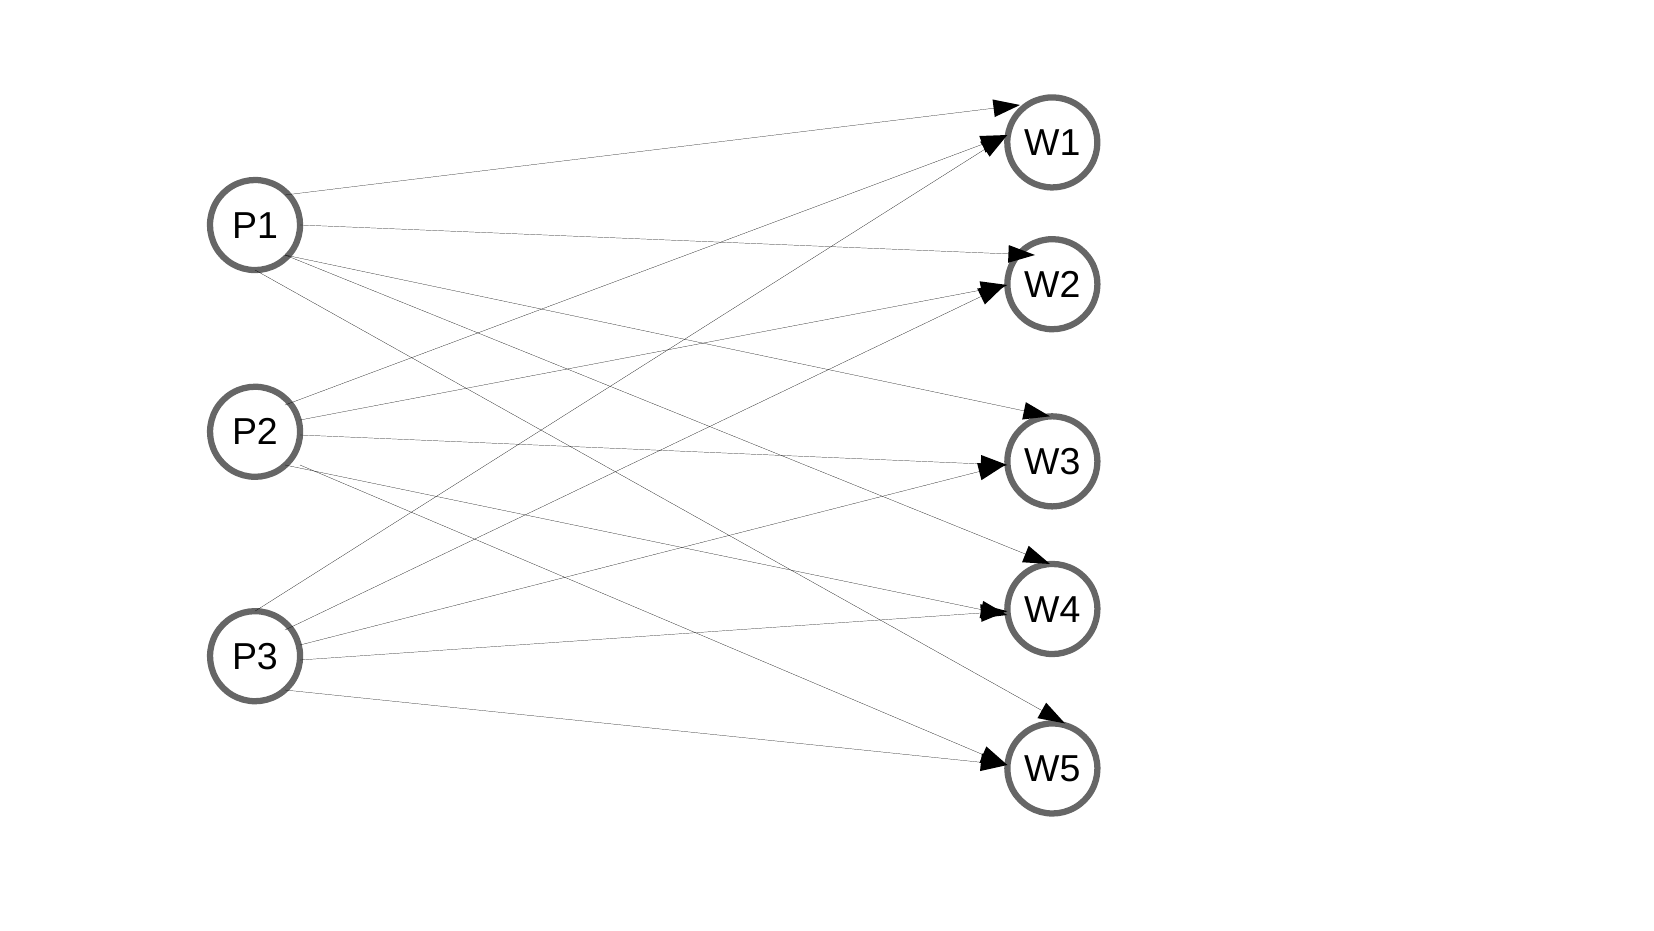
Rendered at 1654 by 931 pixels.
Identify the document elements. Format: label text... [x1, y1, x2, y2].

text_box P1 [210, 180, 301, 271]
text_box P2 [210, 386, 301, 477]
text_box W5 [1007, 723, 1098, 814]
text_box W3 [1007, 416, 1098, 507]
text_box W1 [1007, 97, 1098, 188]
text_box P3 [210, 611, 301, 702]
text_box W2 [1007, 239, 1098, 330]
text_box W4 [1007, 563, 1098, 655]
